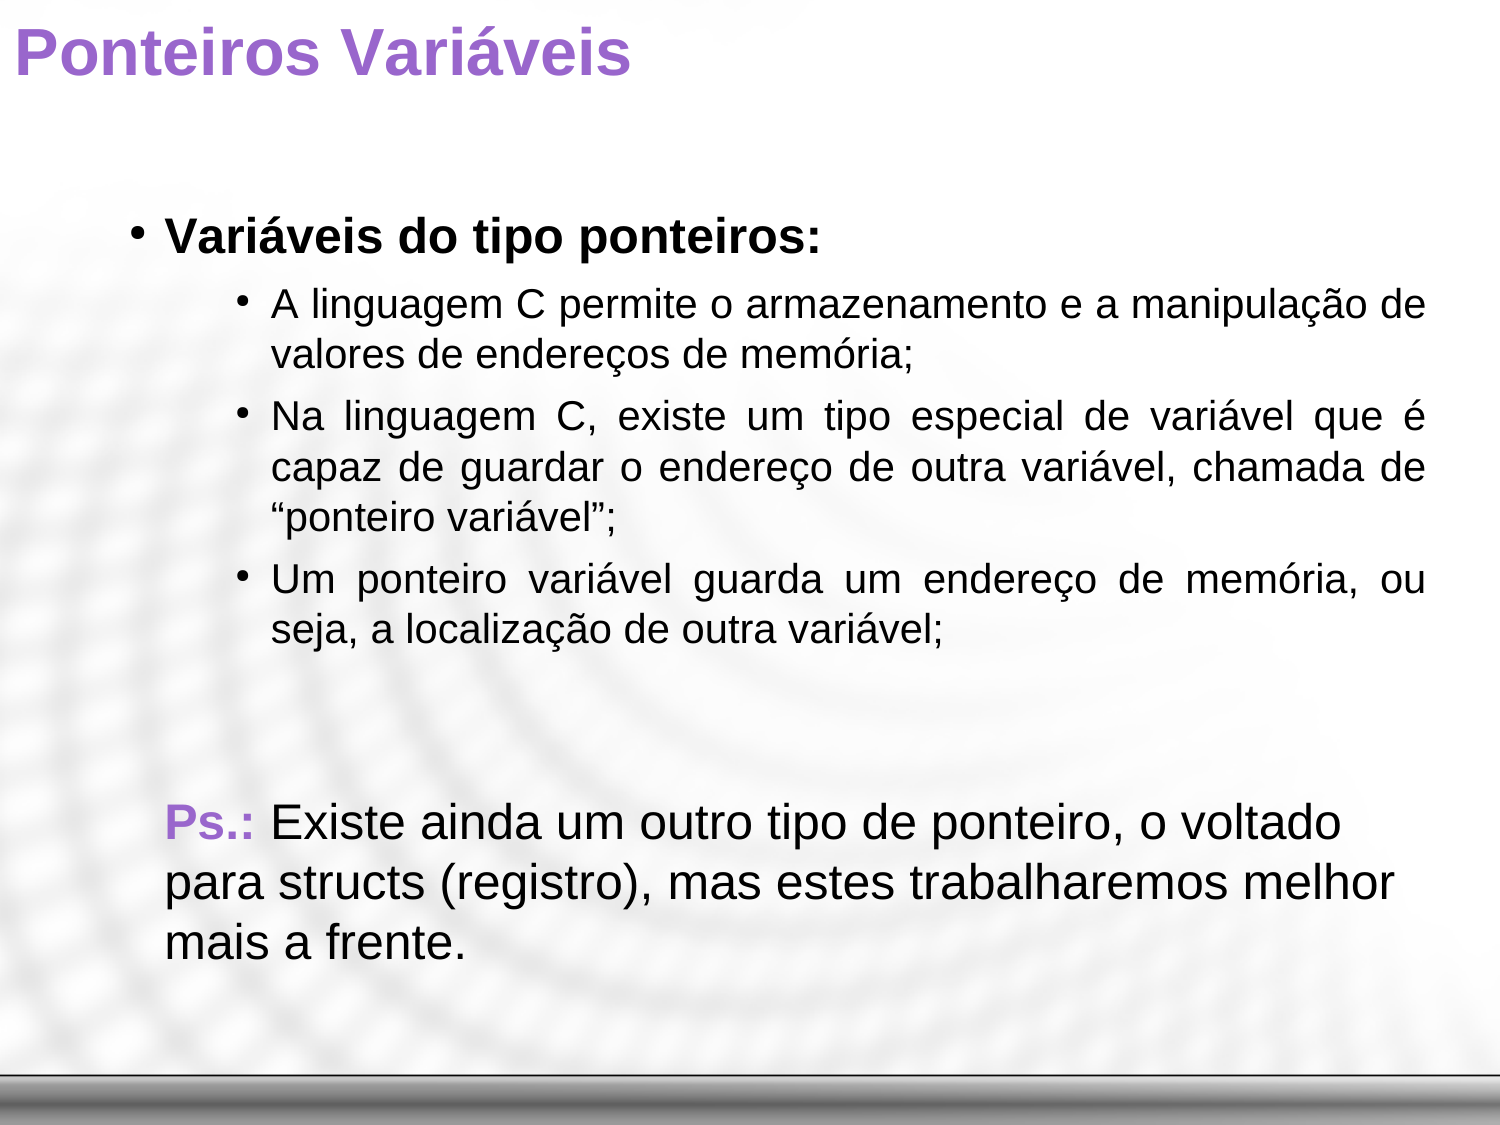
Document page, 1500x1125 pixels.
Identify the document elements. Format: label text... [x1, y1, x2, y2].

title Ponteiros Variáveis [0, 0, 1353, 102]
list Variáveis do tipo ponteiros: A linguagem C permite o armazenamento e a manipulação de valores de endereços de memória; Na linguagem C, existe um tipo especial de variável que é capaz de guardar o endereço de outra variável, chamada de “ponteiro variável”; Um ponteiro variável guarda um endereço de memória, ou seja, a localização de outra variável; Ps.: Existe ainda um outro tipo de ponteiro, o voltado para structs (registro), mas estes trabalharemos melhor mais a frente. [58, 196, 1442, 1036]
picture [0, 0, 1500, 1125]
